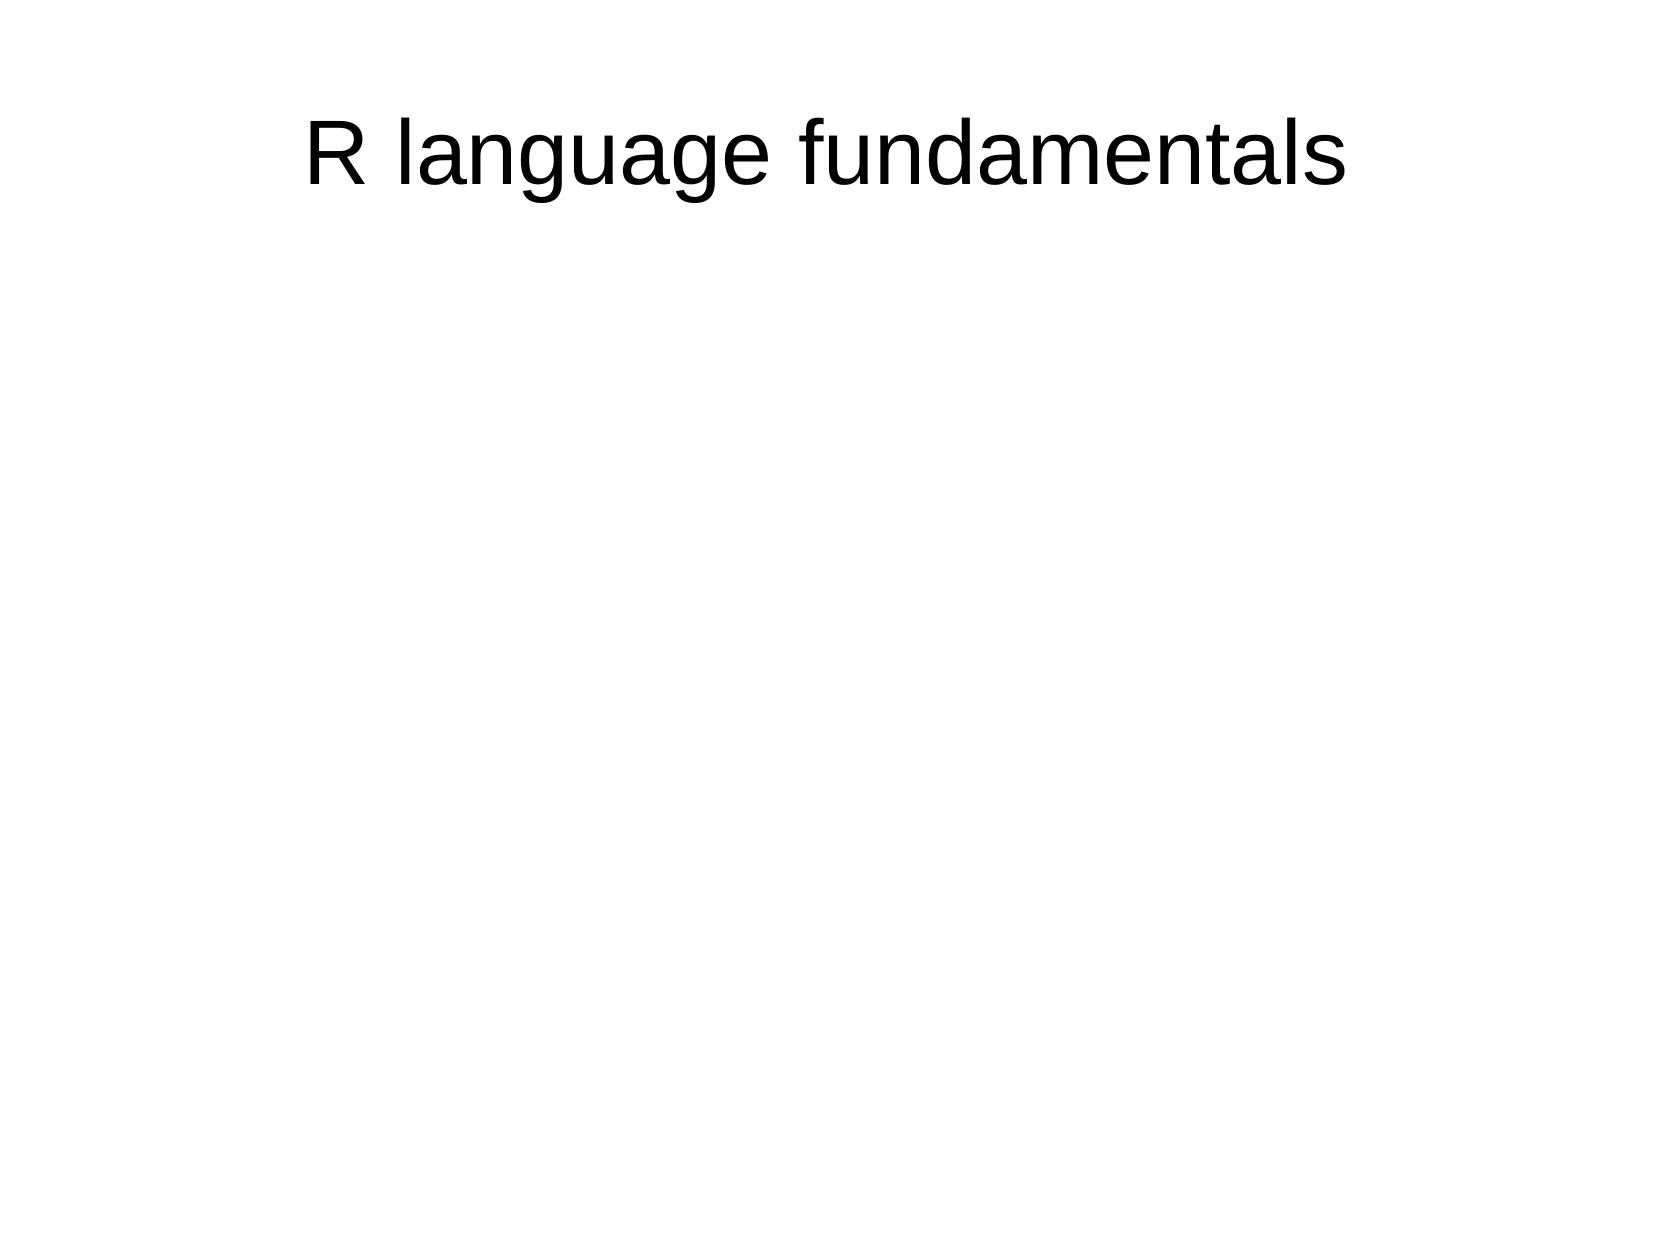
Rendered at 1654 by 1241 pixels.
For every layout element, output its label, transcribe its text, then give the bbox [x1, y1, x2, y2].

title R language fundamentals [82, 49, 1571, 257]
